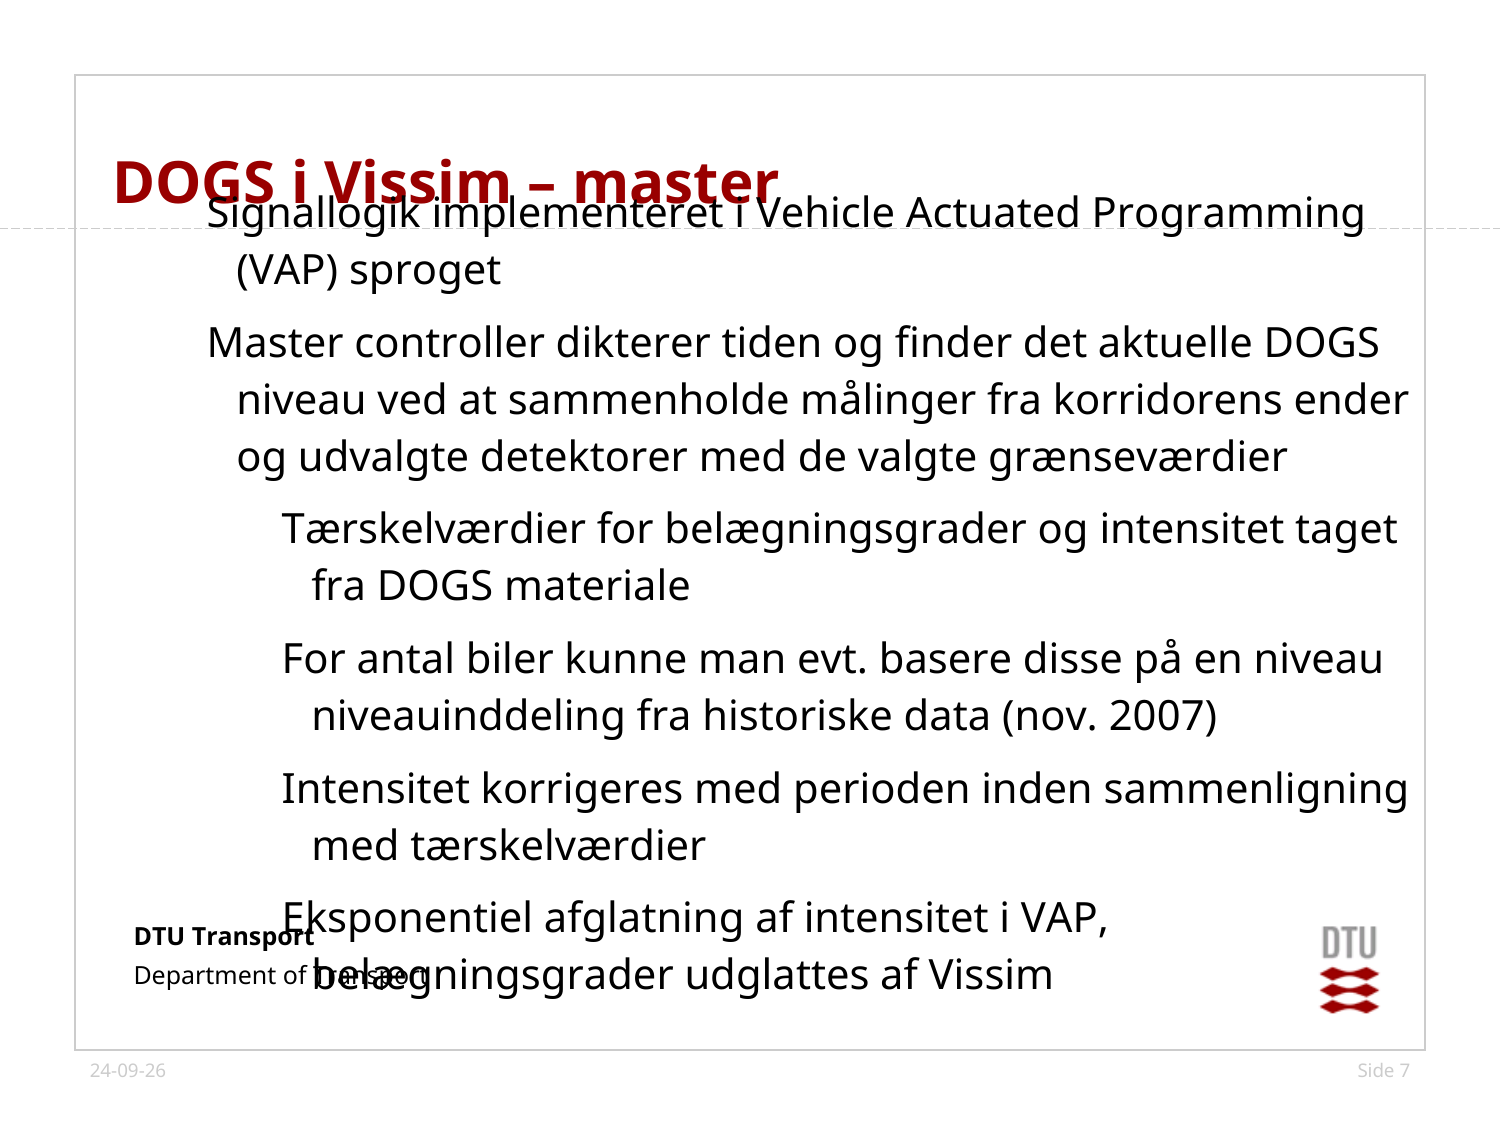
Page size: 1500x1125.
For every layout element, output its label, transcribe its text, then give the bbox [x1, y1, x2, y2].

picture [1297, 961, 1418, 1034]
title DOGS i Vissim – master [112, 132, 1401, 231]
subtitle Signallogik implementeret i Vehicle Actuated Programming (VAP) sproget Master controller dikterer tiden og finder det aktuelle DOGS niveau ved at sammenholde målinger fra korridorens ender og udvalgte detektorer med de valgte grænseværdier Tærskelværdier for belægningsgrader og intensitet taget fra DOGS materiale For antal biler kunne man evt. basere disse på en niveau niveauinddeling fra historiske data (nov. 2007) Intensitet korrigeres med perioden inden sammenligning med tærskelværdier Eksponentiel afglatning af intensitet i VAP, belægningsgrader udglattes af Vissim [206, 224, 1418, 961]
